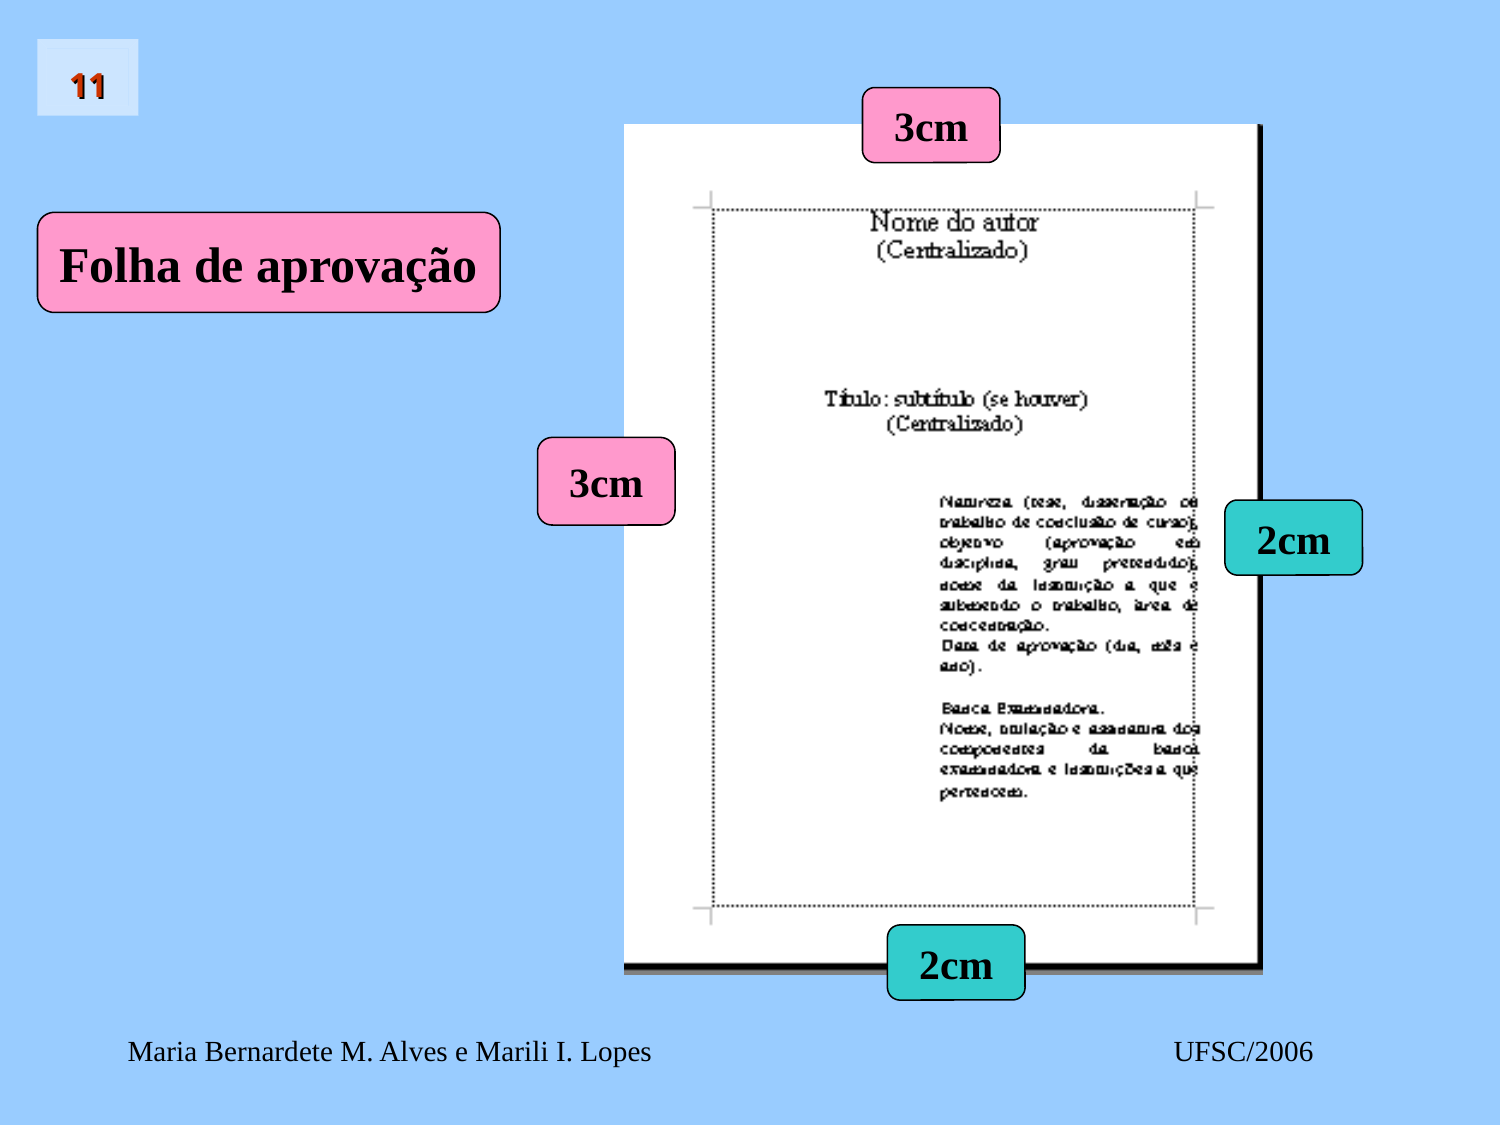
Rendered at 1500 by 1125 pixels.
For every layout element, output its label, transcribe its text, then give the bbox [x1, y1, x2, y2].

chart [624, 125, 1263, 976]
text_box 2cm [887, 924, 1026, 1001]
text_box Folha de aprovação [37, 212, 501, 313]
text_box 3cm [862, 87, 1001, 163]
text_box UFSC/2006 [1062, 1025, 1426, 1101]
text_box 3cm [537, 437, 676, 526]
text_box 2cm [1224, 500, 1363, 576]
text_box Maria Bernardete M. Alves e Marili I. Lopes [112, 1025, 901, 1101]
text_box 11 [37, 39, 139, 116]
